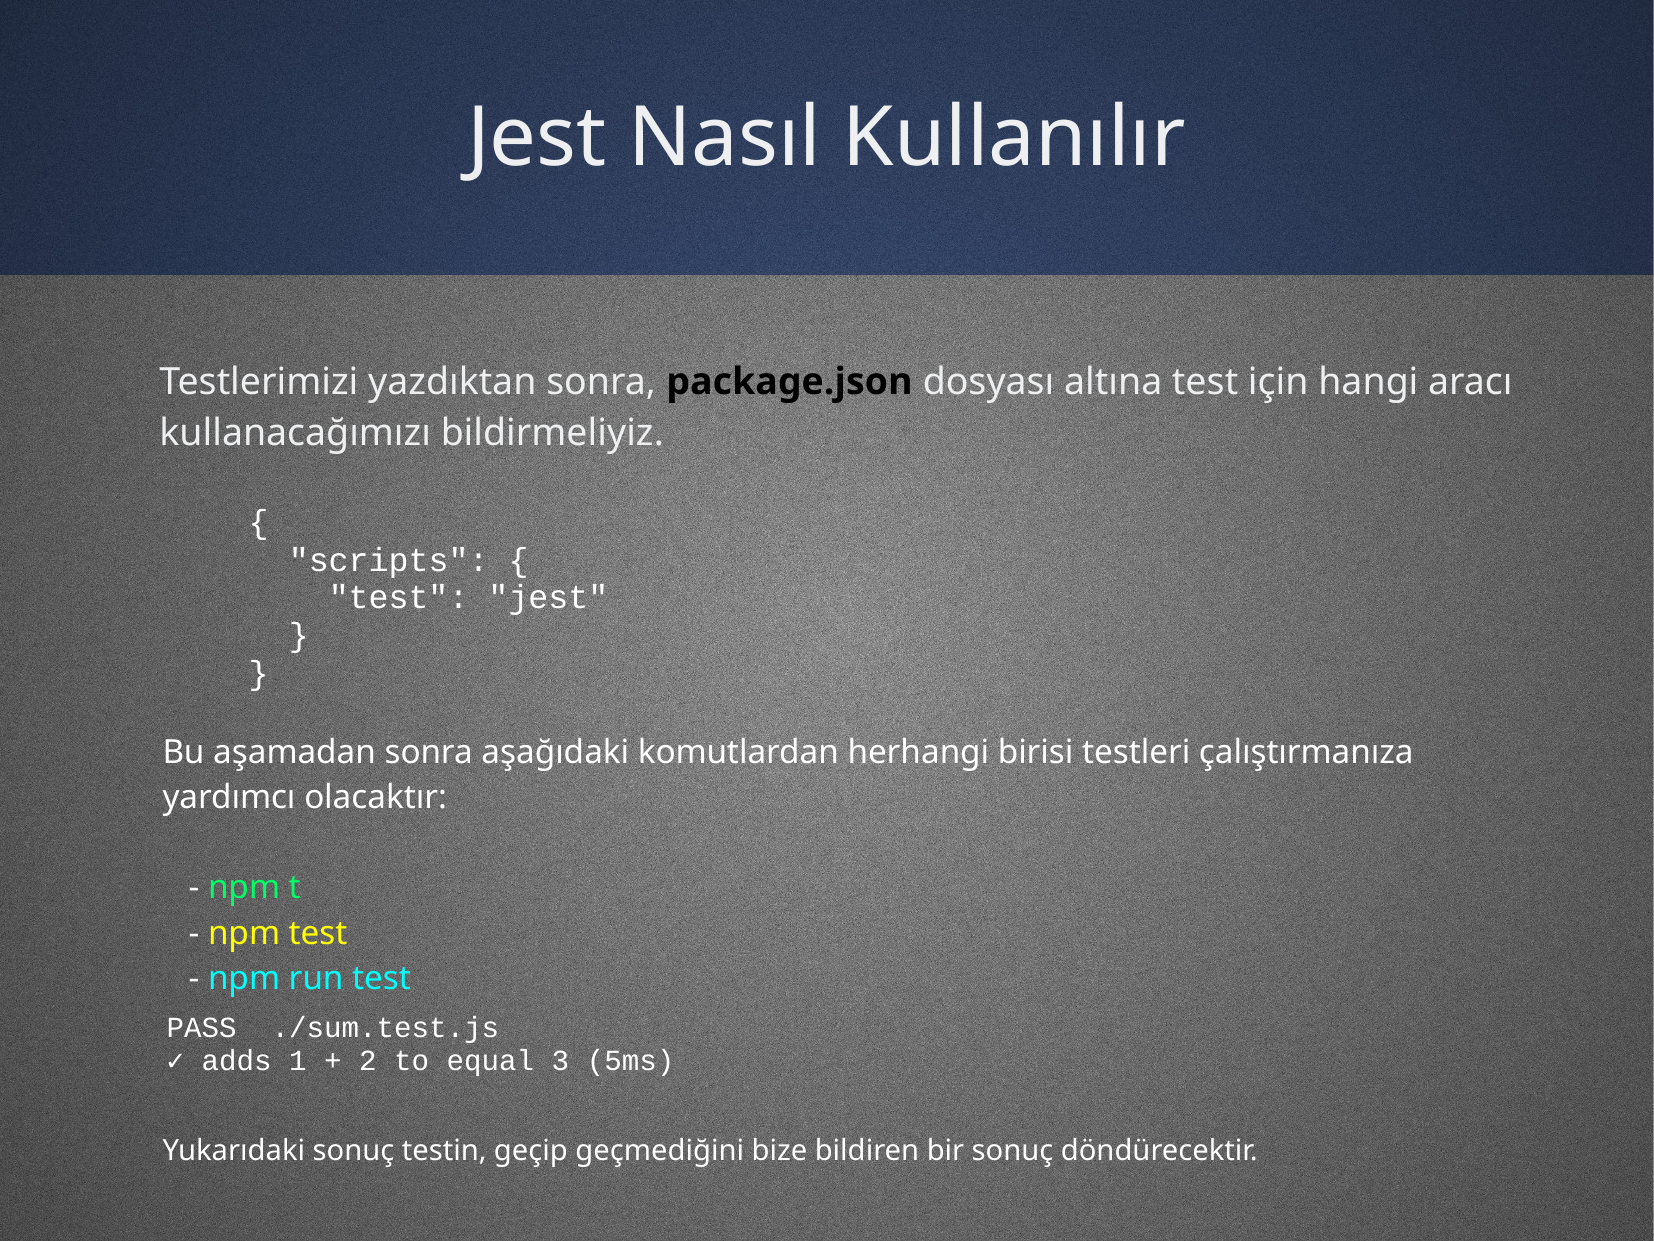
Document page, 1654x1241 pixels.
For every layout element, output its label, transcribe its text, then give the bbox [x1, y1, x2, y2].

picture [0, 0, 1654, 1241]
text_box Yukarıdaki sonuç testin, geçip geçmediğini bize bildiren bir sonuç döndürecektir. [147, 1122, 1506, 1172]
title Jest Nasıl Kullanılır [88, 29, 1565, 237]
text_box PASS ./sum.test.js ✓ adds 1 + 2 to equal 3 (5ms) [151, 1006, 690, 1087]
text_box Bu aşamadan sonra aşağıdaki komutlardan herhangi birisi testleri çalıştırmanıza yardımcı olacaktır: - npm t - npm test - npm run test [147, 720, 1536, 967]
list Testlerimizi yazdıktan sonra, package.json dosyası altına test için hangi aracı kullanacağımızı bildirmeliyiz. [88, 354, 1565, 1063]
text_box { "scripts": { "test": "jest" } } [234, 498, 696, 720]
